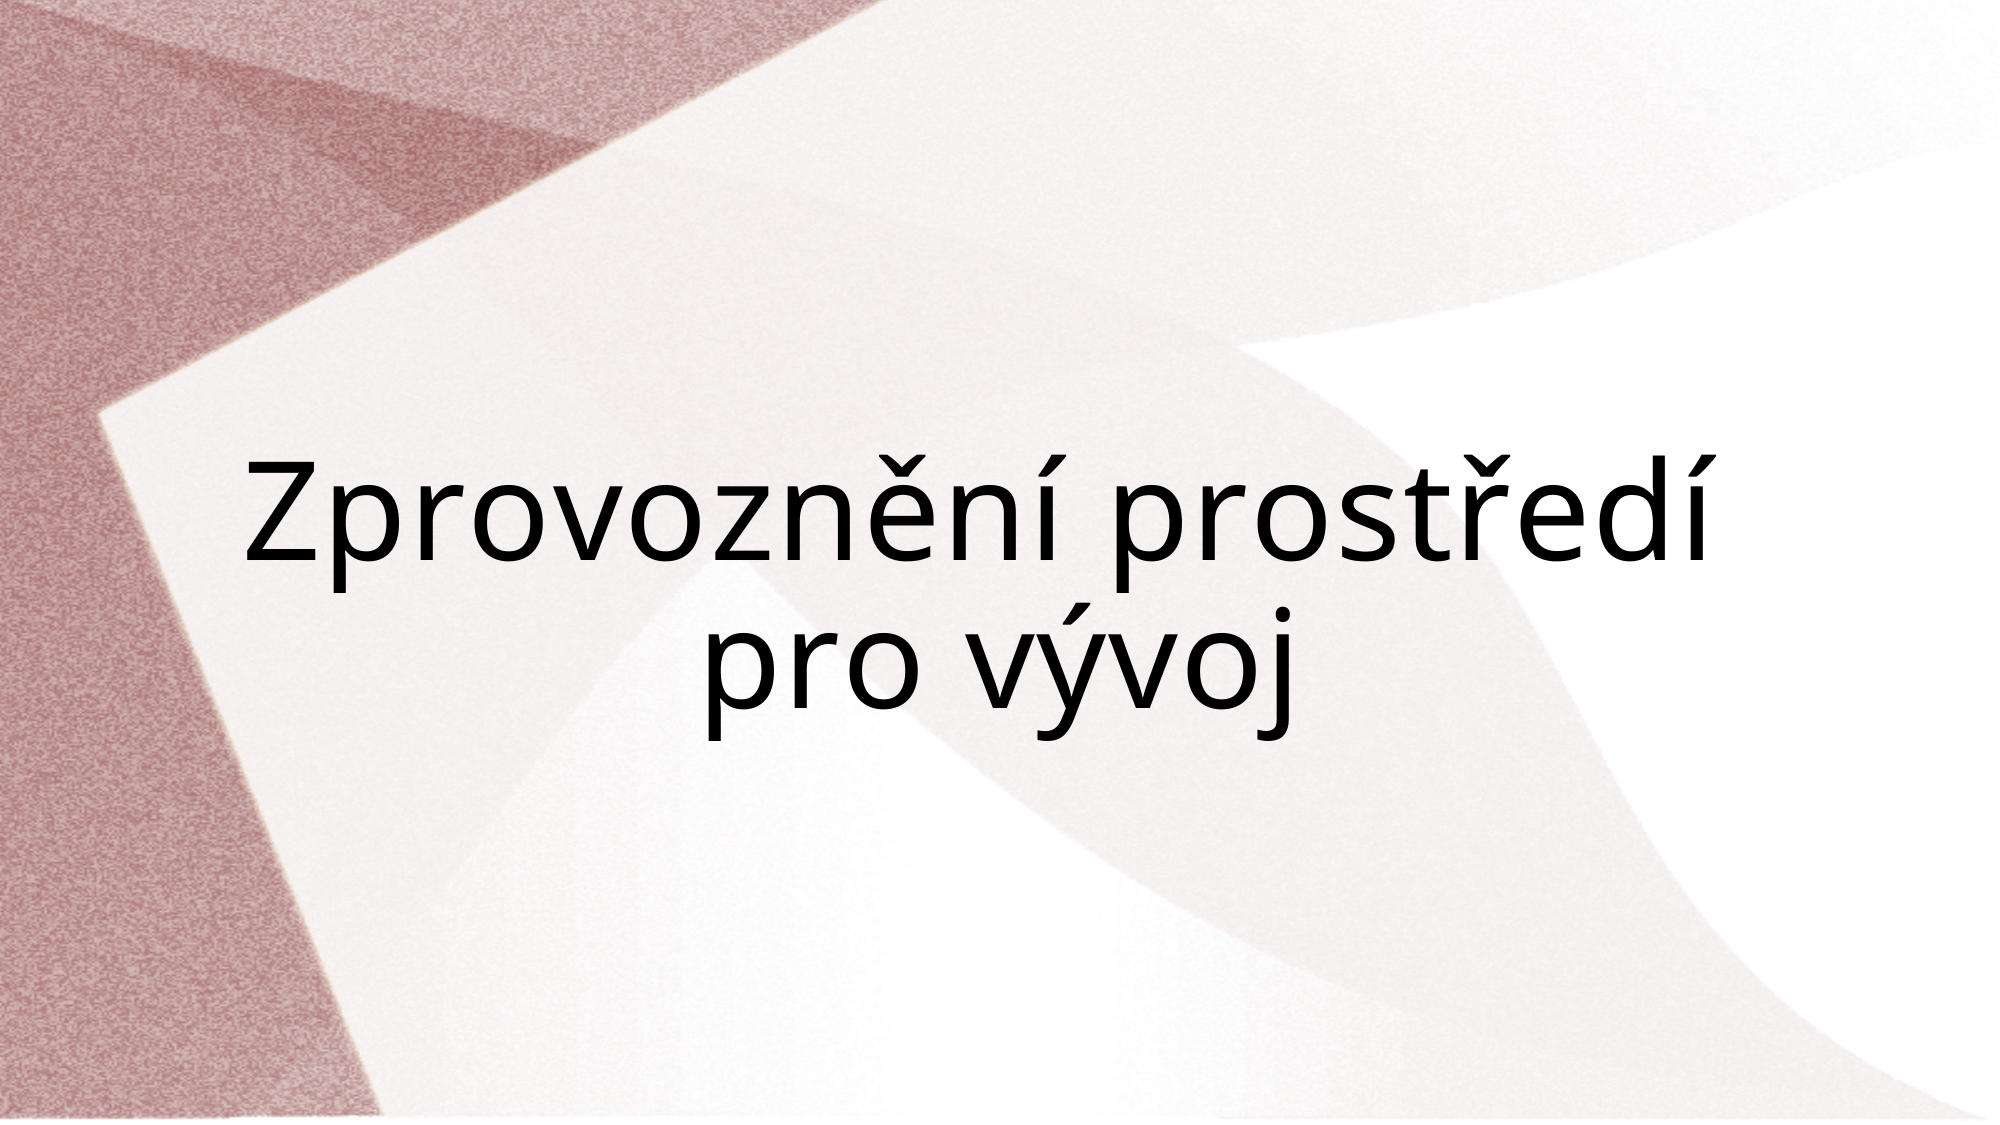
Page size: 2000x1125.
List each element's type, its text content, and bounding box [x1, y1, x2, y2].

picture [0, 0, 2000, 1125]
title Zprovoznění prostředí pro vývoj [161, 379, 1839, 746]
